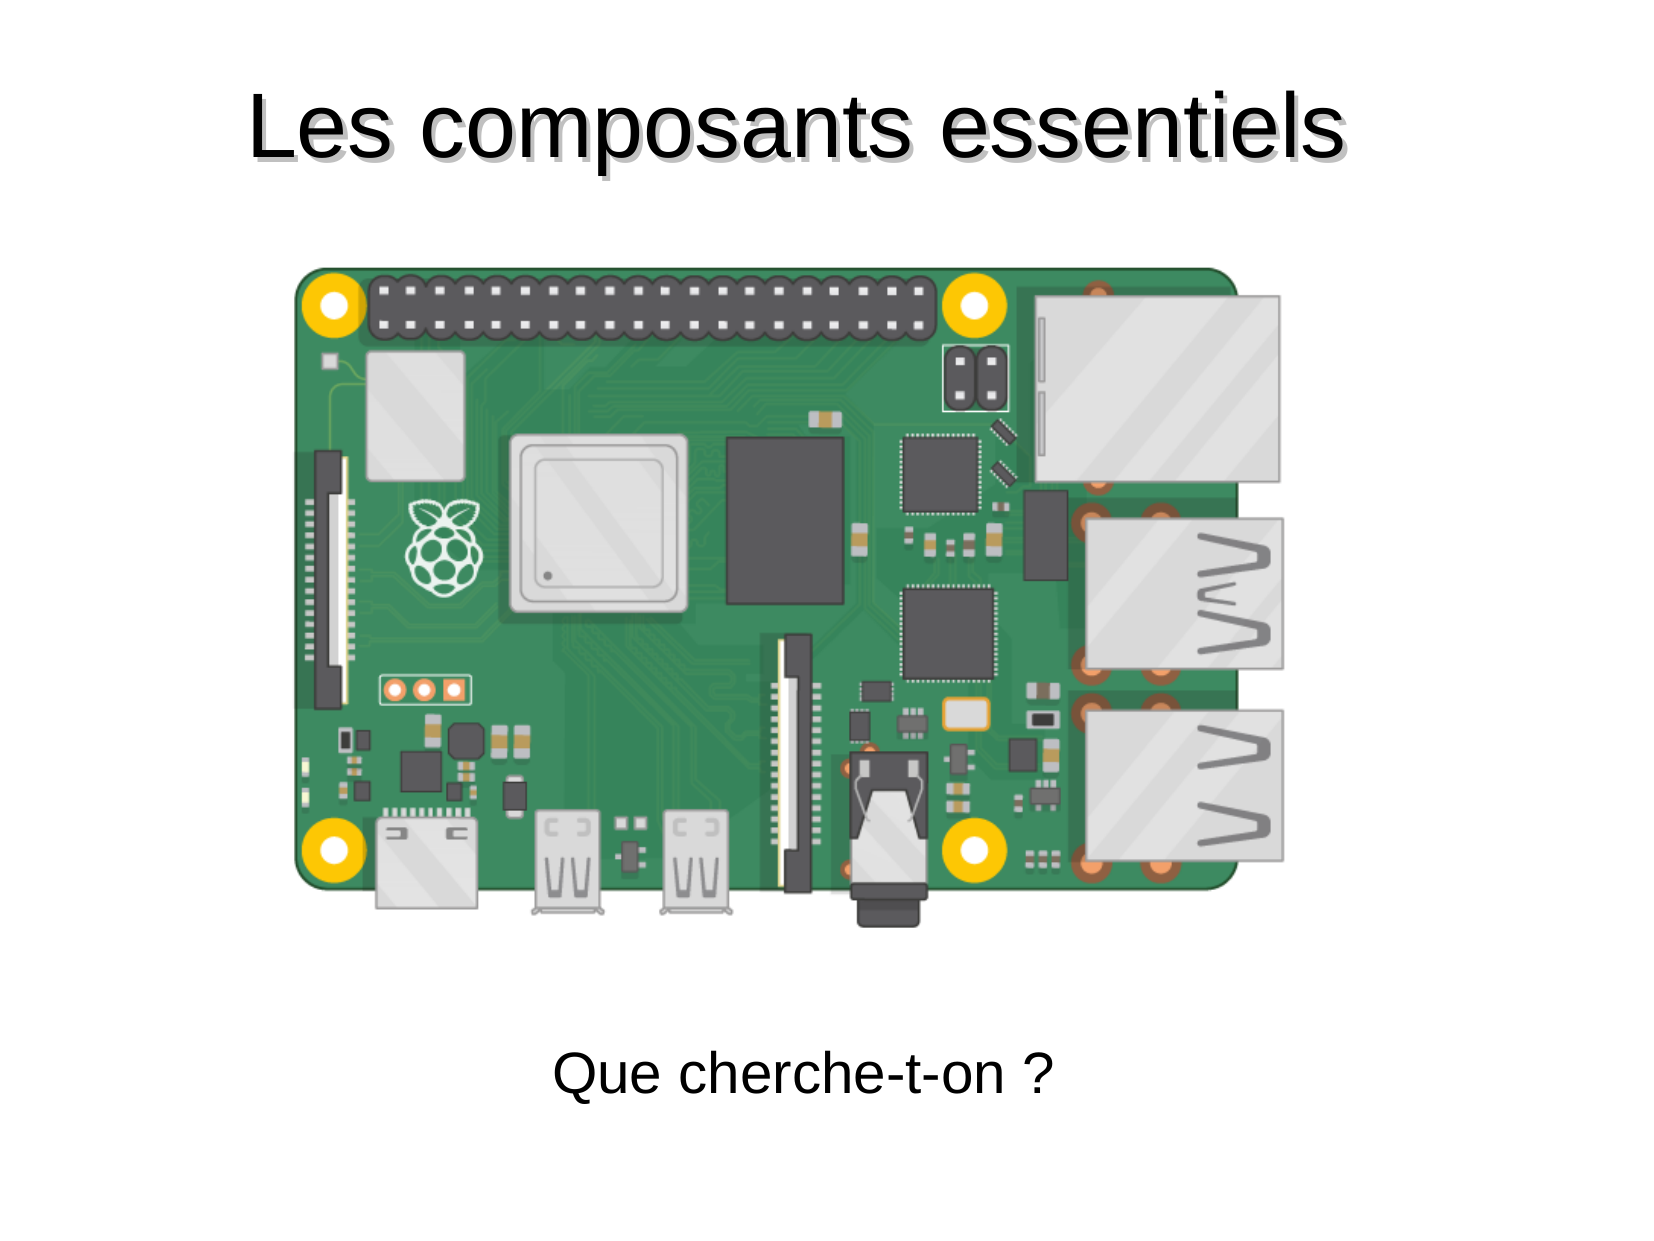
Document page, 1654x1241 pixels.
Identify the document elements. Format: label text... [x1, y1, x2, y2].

text_box Que cherche-t-on ? [501, 1033, 1093, 1179]
picture [265, 281, 1329, 1004]
title Les composants essentiels [177, 0, 1418, 281]
